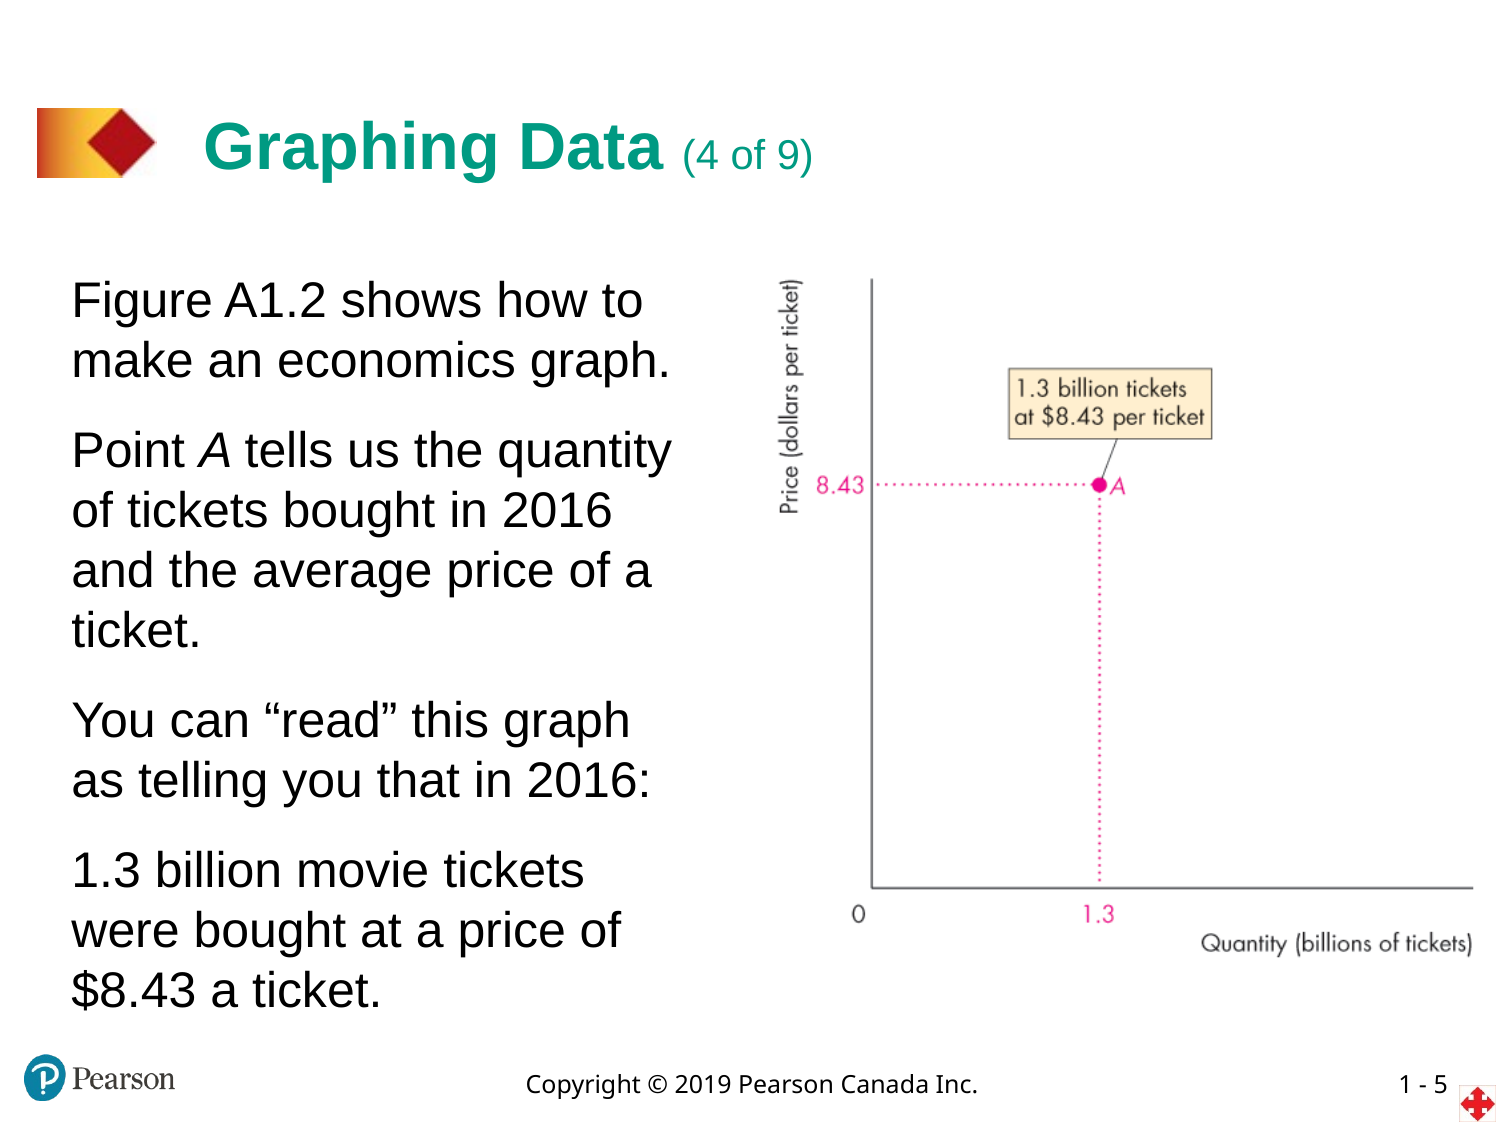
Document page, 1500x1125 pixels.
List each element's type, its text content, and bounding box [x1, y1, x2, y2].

picture [24, 1054, 43, 1074]
list Figure A1.2 shows how to make an economics graph. Point A tells us the quantity of tickets bought in 2016 and the average price of a ticket. You can “read” this graph as telling you that in 2016: 1.3 billion movie tickets were bought at a price of $8.43 a ticket. [37, 259, 696, 1038]
picture [37, 108, 157, 178]
picture [768, 268, 1484, 972]
picture [31, 1063, 59, 1095]
picture [24, 1084, 35, 1101]
picture [49, 1054, 175, 1101]
title Graphing Data (4 of 9) [188, 50, 1364, 236]
picture [1459, 1085, 1496, 1122]
